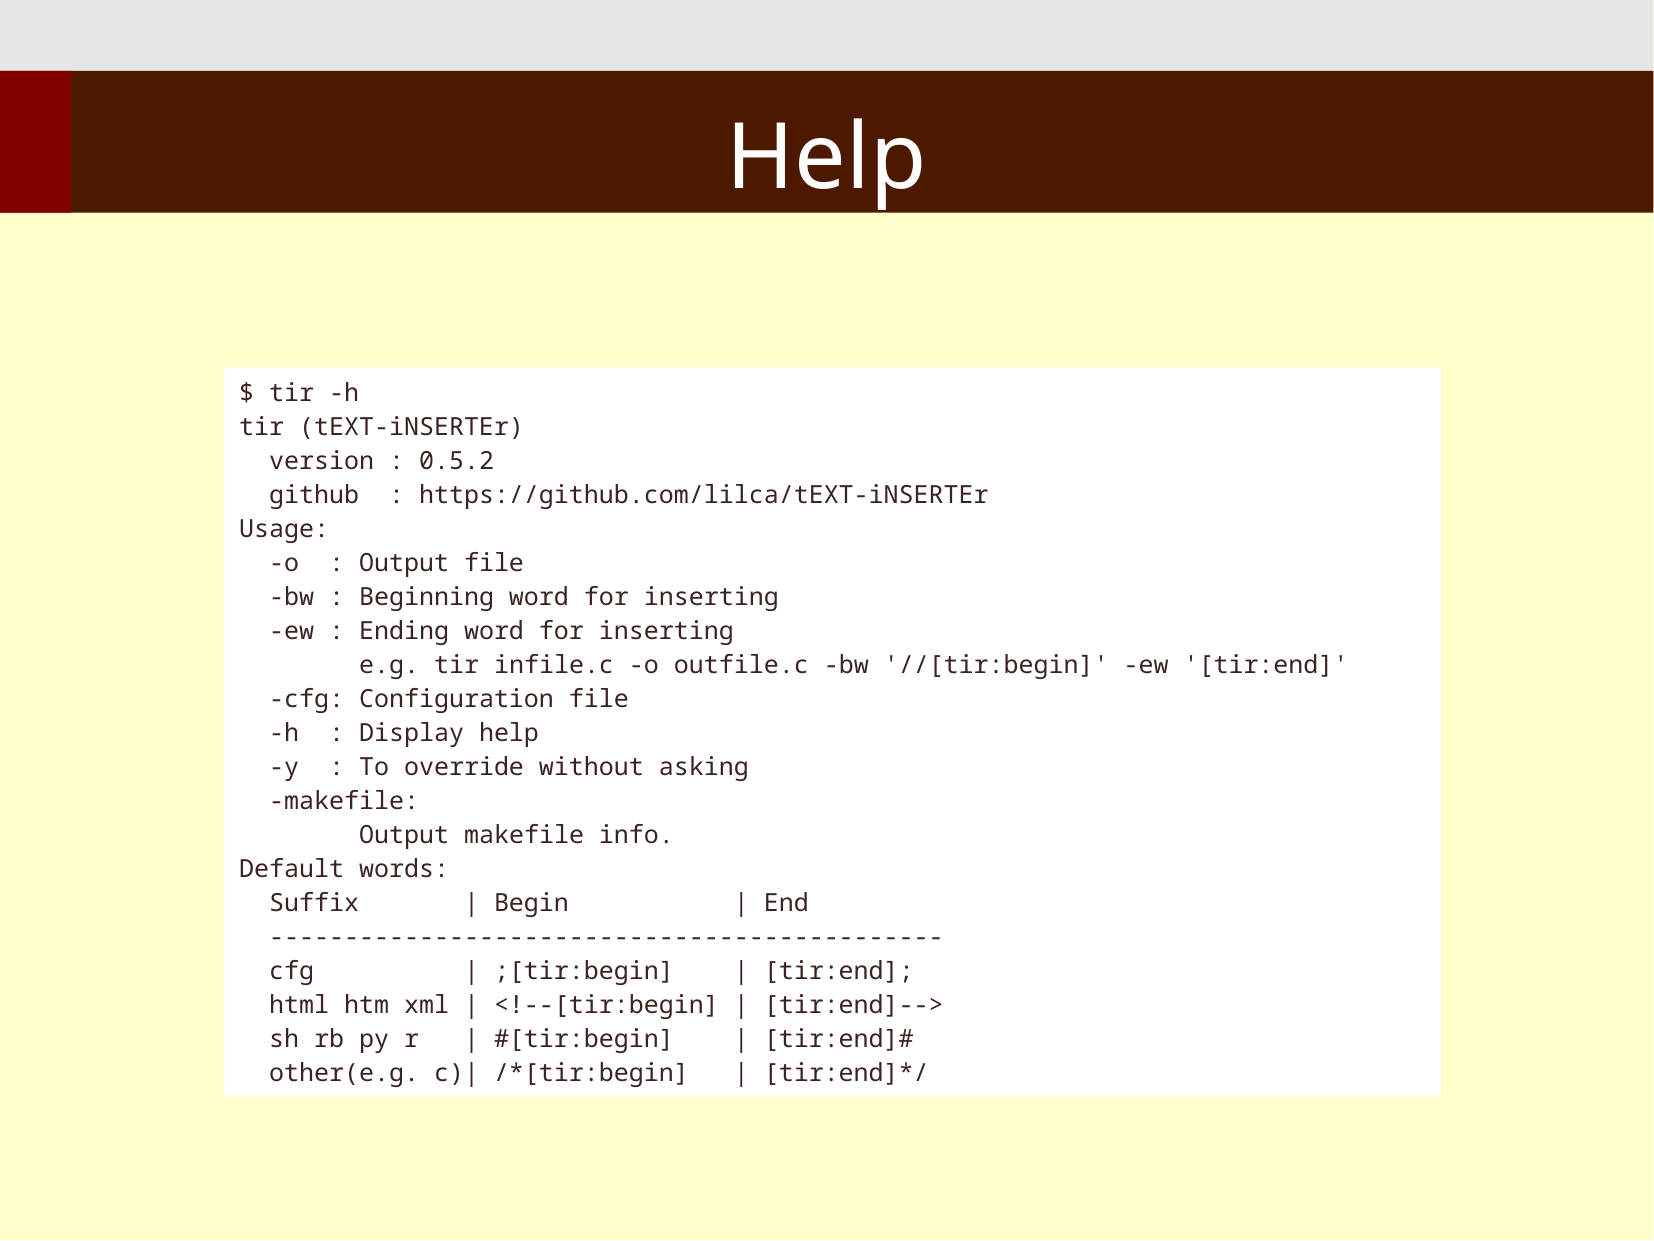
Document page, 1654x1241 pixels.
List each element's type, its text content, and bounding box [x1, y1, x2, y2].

text_box $ tir -h tir (tEXT-iNSERTEr) version : 0.5.2 github : https://github.com/lilca/tEXT-iNSERTEr Usage: -o : Output file -bw : Beginning word for inserting -ew : Ending word for inserting e.g. tir infile.c -o outfile.c -bw '//[tir:begin]' -ew '[tir:end]' -cfg: Configuration file -h : Display help -y : To override without asking -makefile: Output makefile info. Default words: Suffix | Begin | End --------------------------------------------- cfg | ;[tir:begin] | [tir:end]; html htm xml | <!--[tir:begin] | [tir:end]--> sh rb py r | #[tir:begin] | [tir:end]# other(e.g. c)| /*[tir:begin] | [tir:end]*/ [224, 367, 1441, 934]
title Help [82, 49, 1572, 257]
